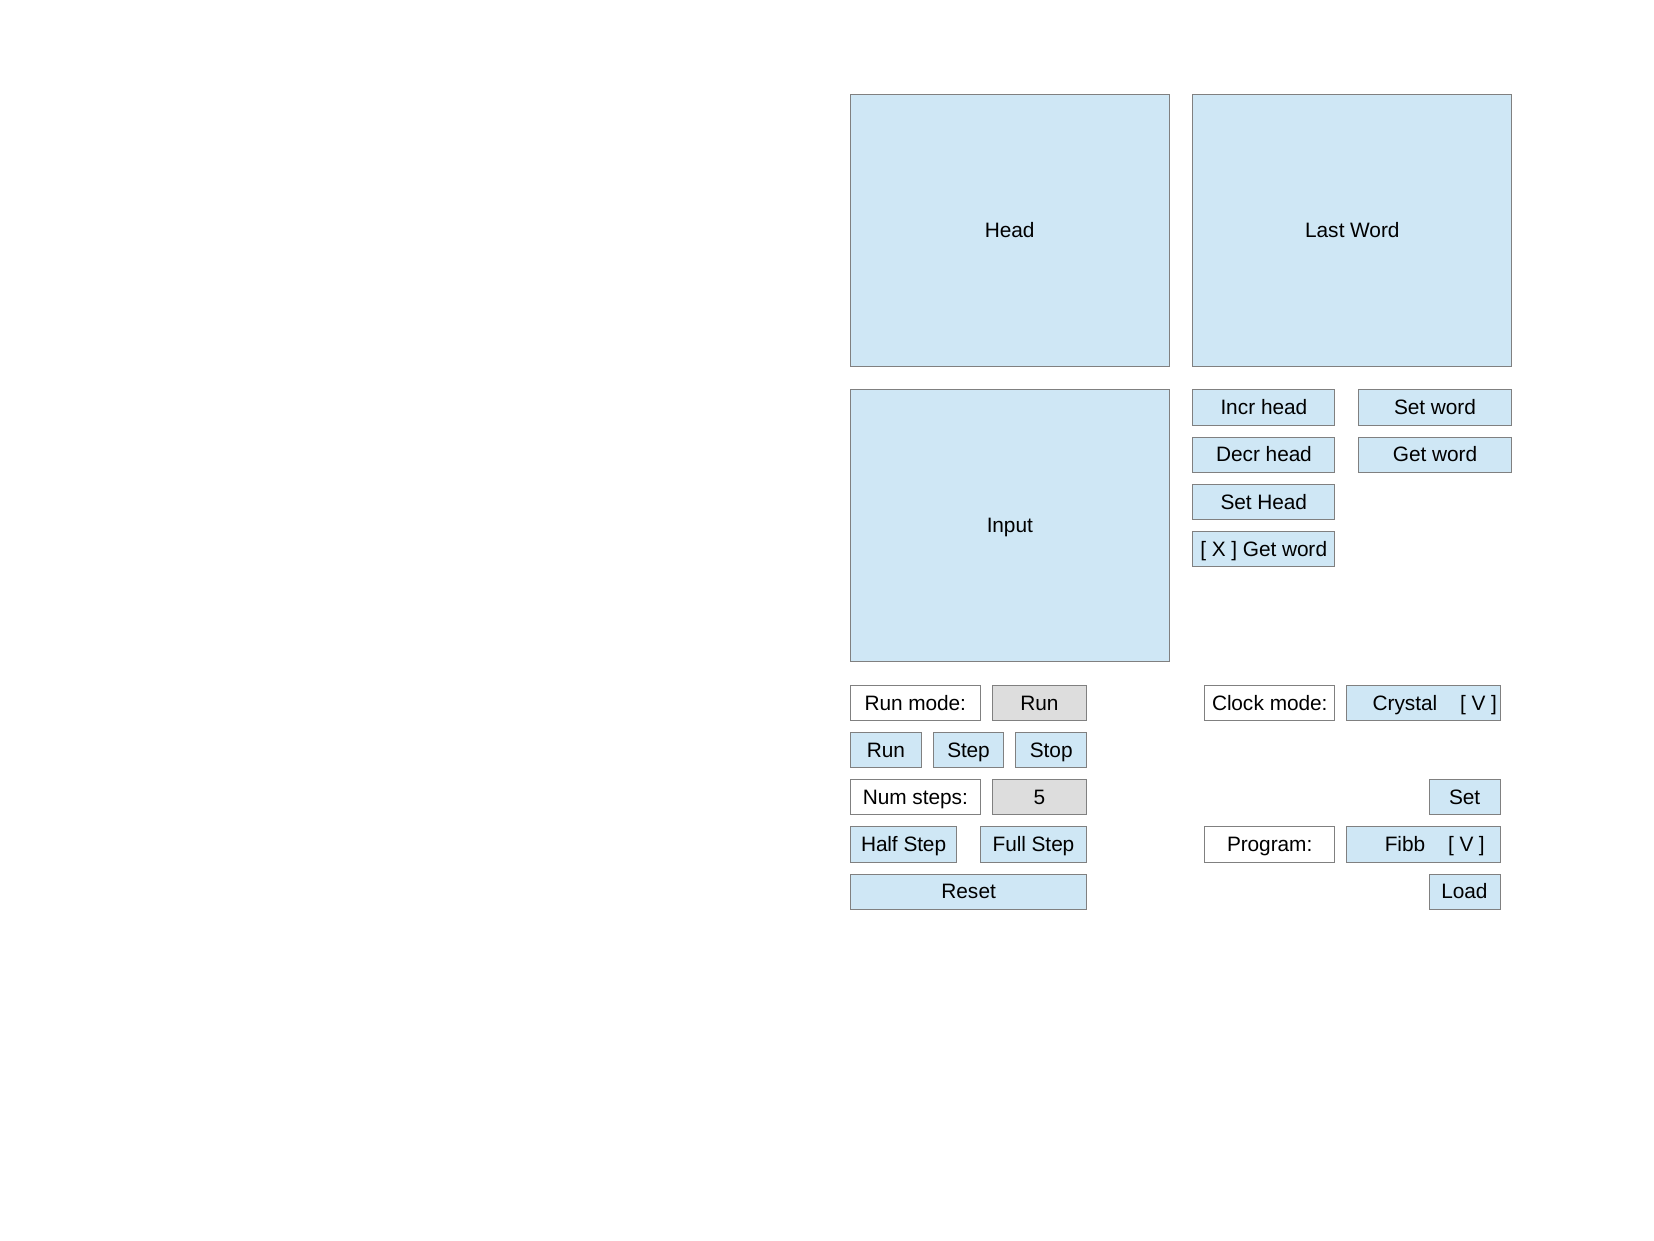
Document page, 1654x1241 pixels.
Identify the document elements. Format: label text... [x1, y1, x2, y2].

text_box Incr head [1192, 389, 1335, 426]
text_box Set Head [1192, 484, 1335, 520]
text_box Program: [1204, 826, 1335, 863]
text_box Decr head [1192, 437, 1335, 473]
text_box Run [992, 685, 1087, 721]
text_box [ X ] Get word [1192, 531, 1335, 567]
text_box Last Word [1192, 94, 1512, 367]
text_box Set [1429, 779, 1501, 815]
text_box Clock mode: [1204, 685, 1335, 721]
text_box Half Step [850, 826, 957, 863]
text_box Run mode: [850, 685, 981, 721]
text_box Num steps: [850, 779, 981, 815]
text_box Load [1429, 874, 1501, 910]
text_box 5 [992, 779, 1087, 815]
text_box Stop [1015, 732, 1087, 768]
text_box Set word [1358, 389, 1512, 426]
text_box Get word [1358, 437, 1512, 473]
text_box Step [933, 732, 1004, 768]
text_box Head [850, 94, 1170, 367]
text_box Run [850, 732, 922, 768]
text_box Full Step [980, 826, 1087, 863]
text_box Reset [850, 874, 1087, 910]
text_box Crystal [ V ] [1346, 685, 1501, 721]
text_box Fibb [ V ] [1346, 826, 1501, 863]
text_box Input [850, 389, 1170, 662]
